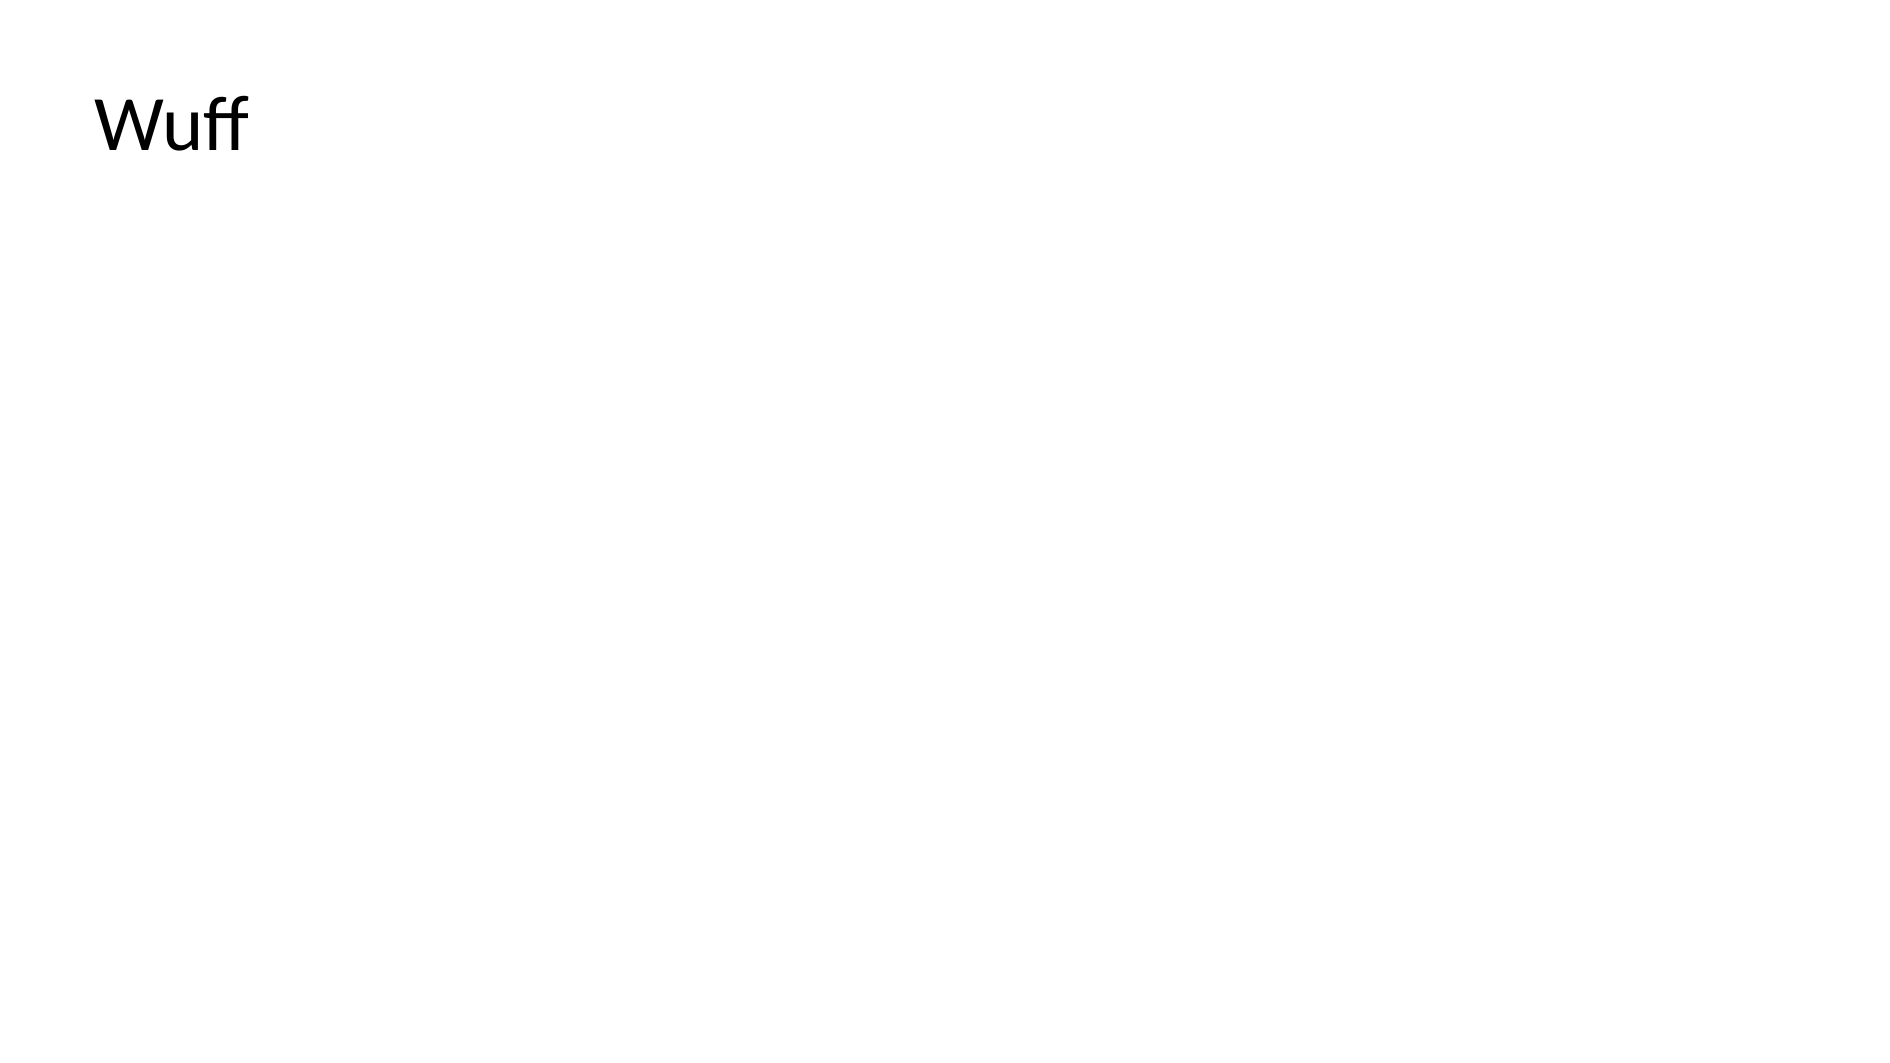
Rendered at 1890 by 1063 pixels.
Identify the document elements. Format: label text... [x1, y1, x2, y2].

title Wuff [94, 42, 1796, 220]
